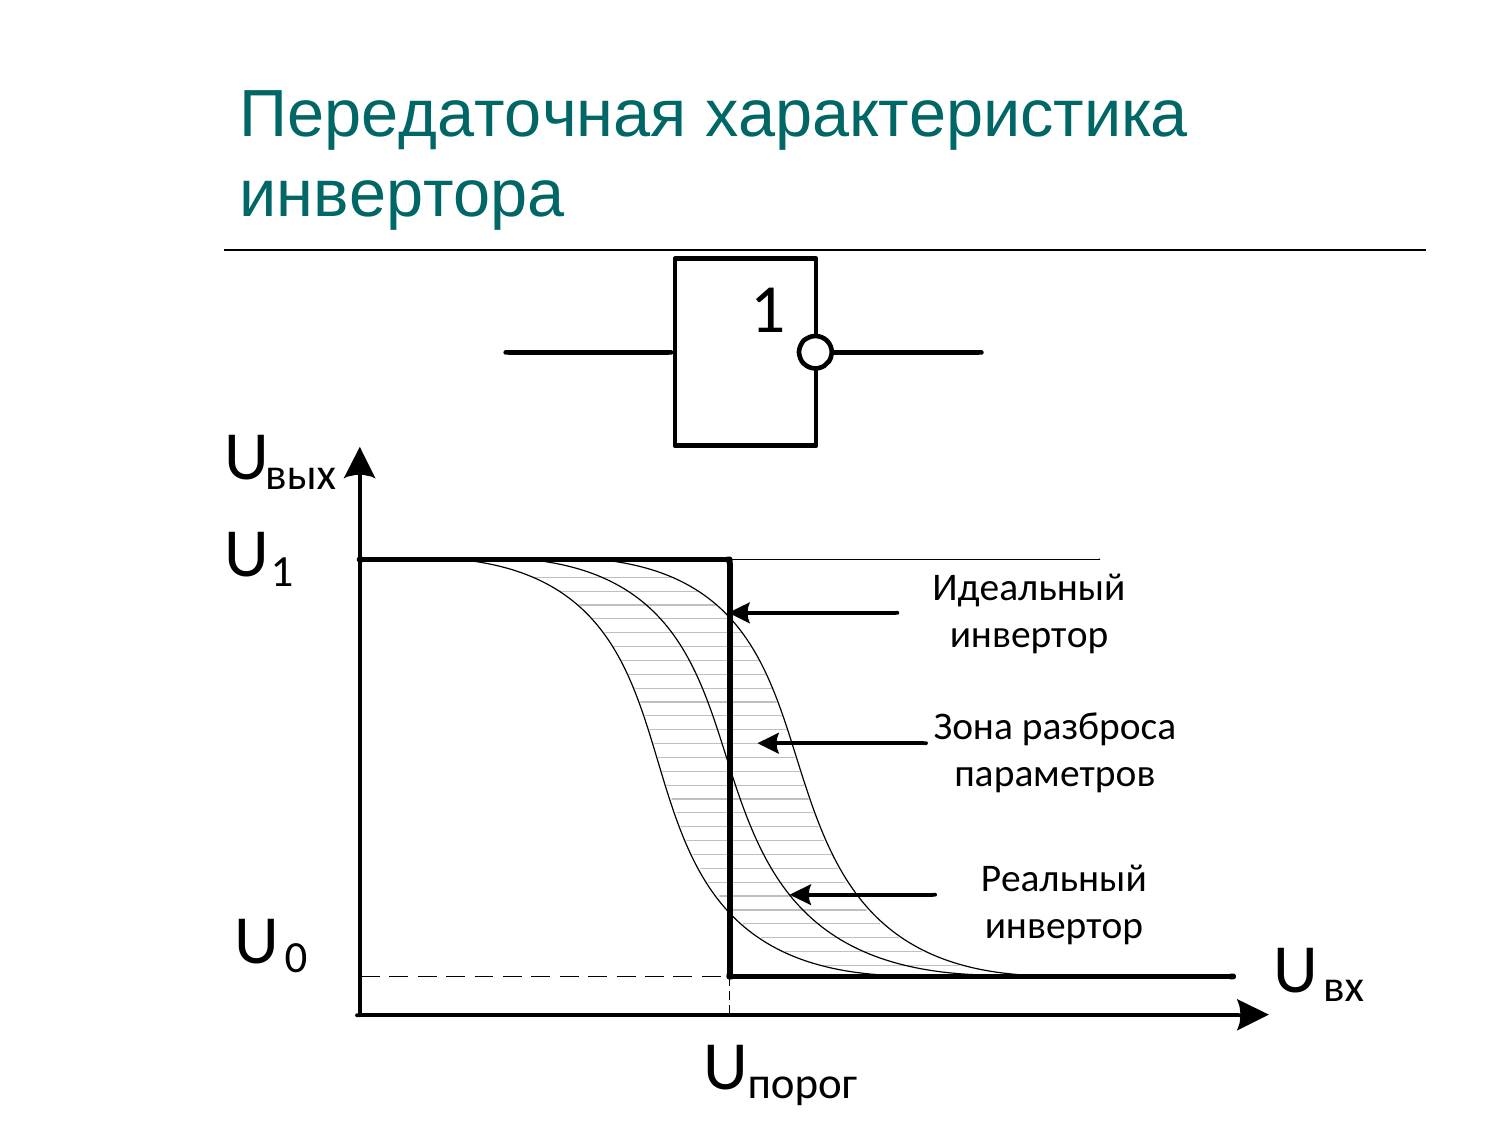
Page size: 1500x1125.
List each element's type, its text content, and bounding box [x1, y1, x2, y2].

chart [206, 248, 1394, 1118]
title Передаточная характеристика инвертора [224, 49, 1425, 237]
